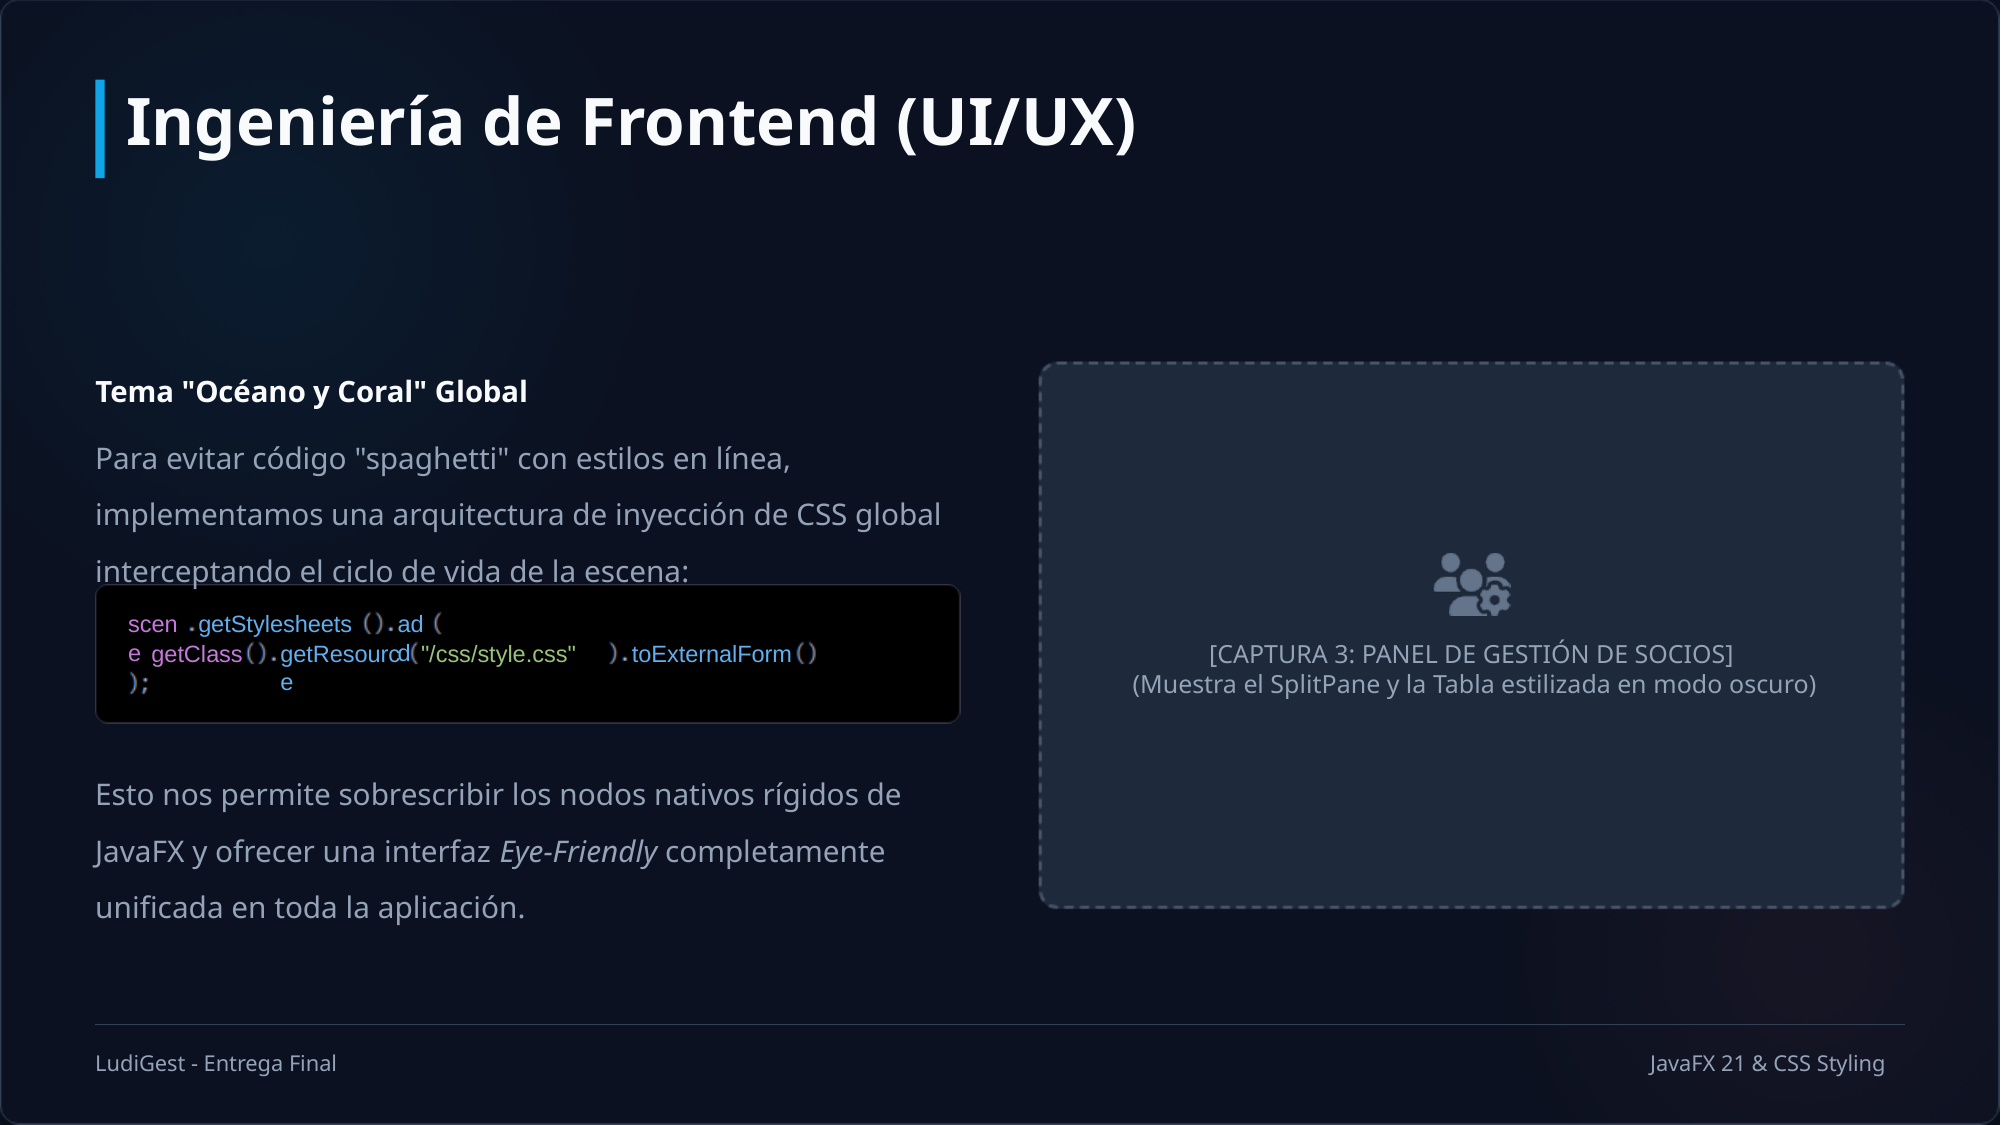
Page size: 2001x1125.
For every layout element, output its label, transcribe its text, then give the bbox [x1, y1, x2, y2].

text_box getResource [280, 638, 410, 696]
text_box Ingeniería de Frontend (UI/UX) [126, 79, 1994, 159]
text_box toExternalForm [631, 638, 796, 668]
text_box getClass [151, 638, 246, 668]
text_box add [397, 609, 433, 666]
text_box Esto nos permite sobrescribir los nodos nativos rígidos de JavaFX y ofrecer una interfaz Eye-Friendly completamente unificada en toda la aplicación. [95, 754, 961, 925]
text_box LudiGest - Entrega Final [95, 1049, 341, 1077]
text_box "/css/style.css" [421, 638, 609, 668]
text_box [95, 79, 105, 179]
text_box JavaFX 21 & CSS Styling [1650, 1049, 1905, 1077]
text_box Para evitar código "spaghetti" con estilos en línea, implementamos una arquitectura de inyección de CSS global interceptando el ciclo de vida de la escena: [95, 418, 961, 589]
picture [0, 0, 2000, 1125]
text_box scene [128, 609, 187, 666]
text_box [CAPTURA 3: PANEL DE GESTIÓN DE SOCIOS] (Muestra el SplitPane y la Tabla estilizada en modo oscuro) [1039, 638, 1905, 699]
text_box Tema "Océano y Coral" Global [95, 373, 1005, 409]
text_box getStylesheets [198, 609, 363, 638]
